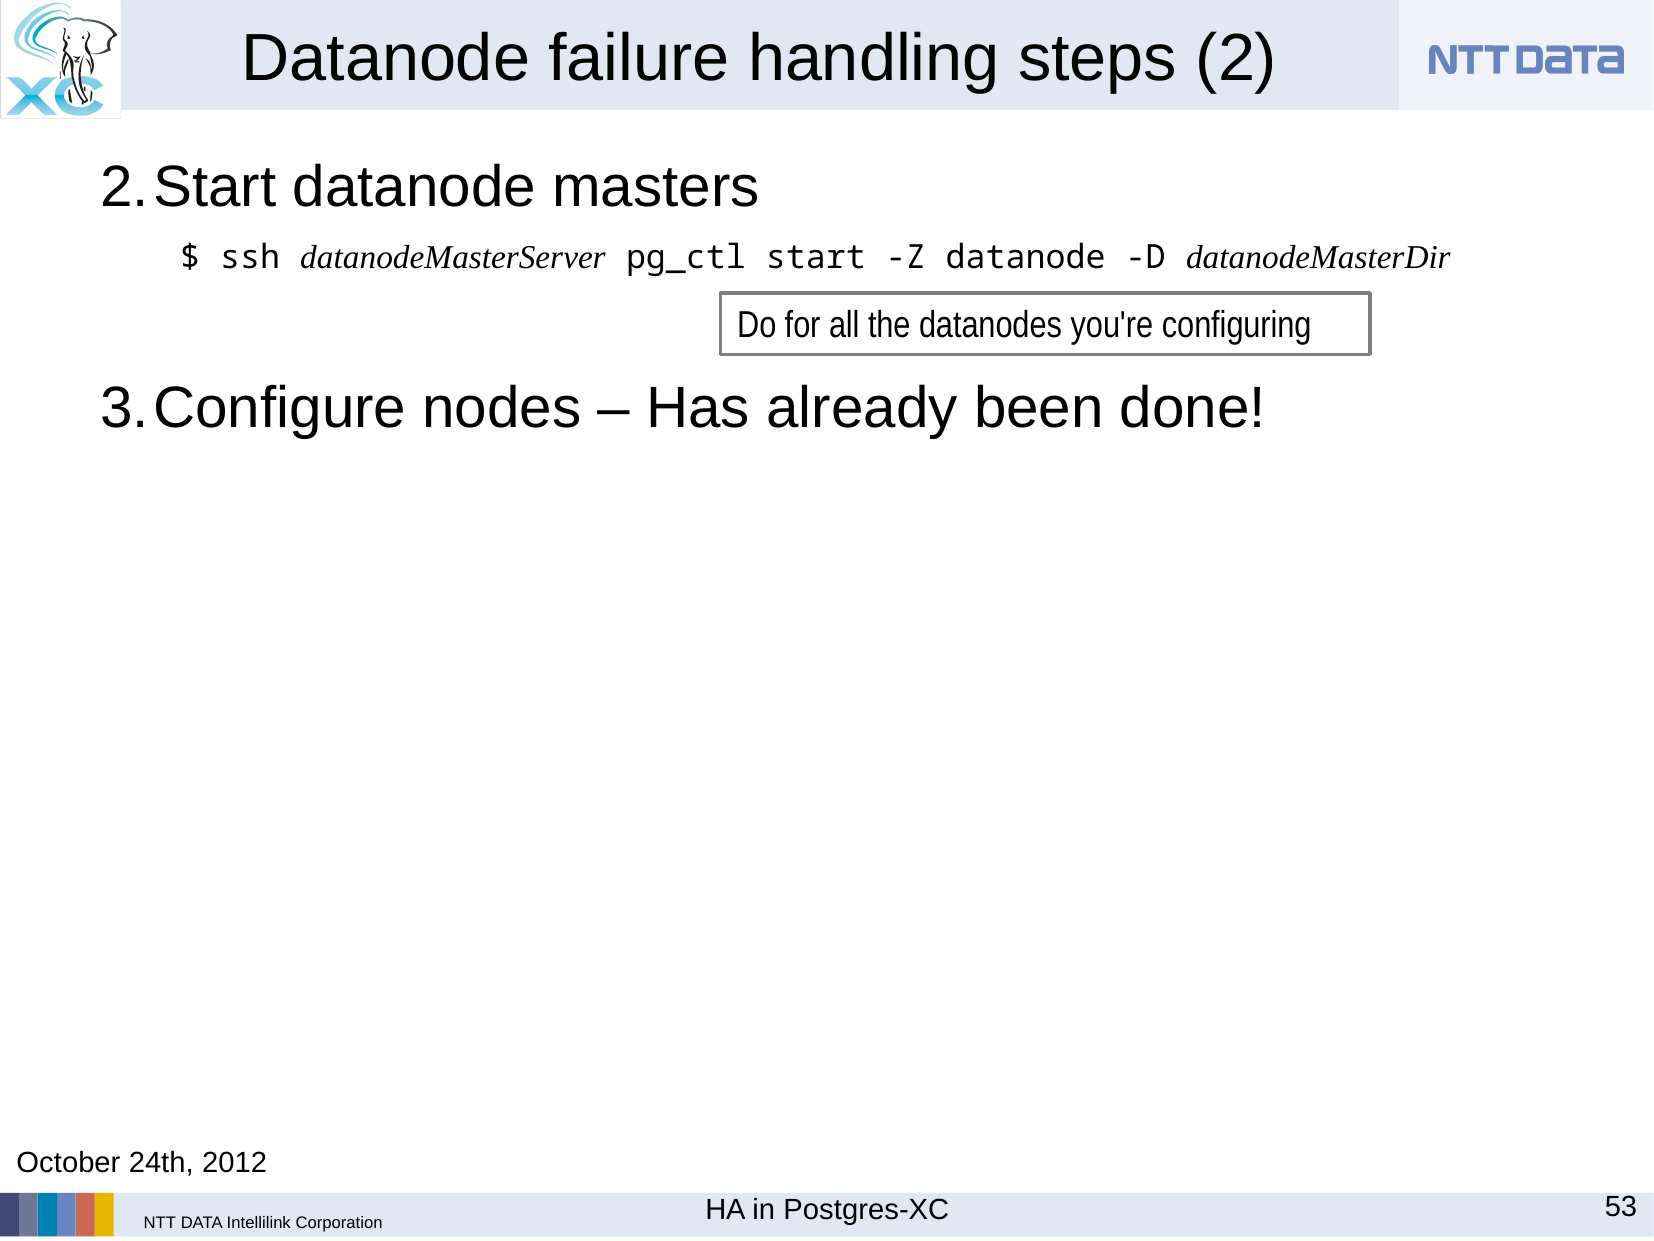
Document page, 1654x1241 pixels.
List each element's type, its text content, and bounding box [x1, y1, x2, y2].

title Datanode failure handling steps (2) [120, 3, 1399, 110]
picture [0, 0, 121, 119]
text_box $ ssh datanodeMasterServer pg_ctl start -Z datanode -D datanodeMasterDir [165, 225, 1607, 279]
list Start datanode masters Configure nodes – Has already been done! [82, 153, 1571, 1028]
picture [1429, 45, 1624, 74]
text_box Do for all the datanodes you're configuring [720, 292, 1371, 355]
